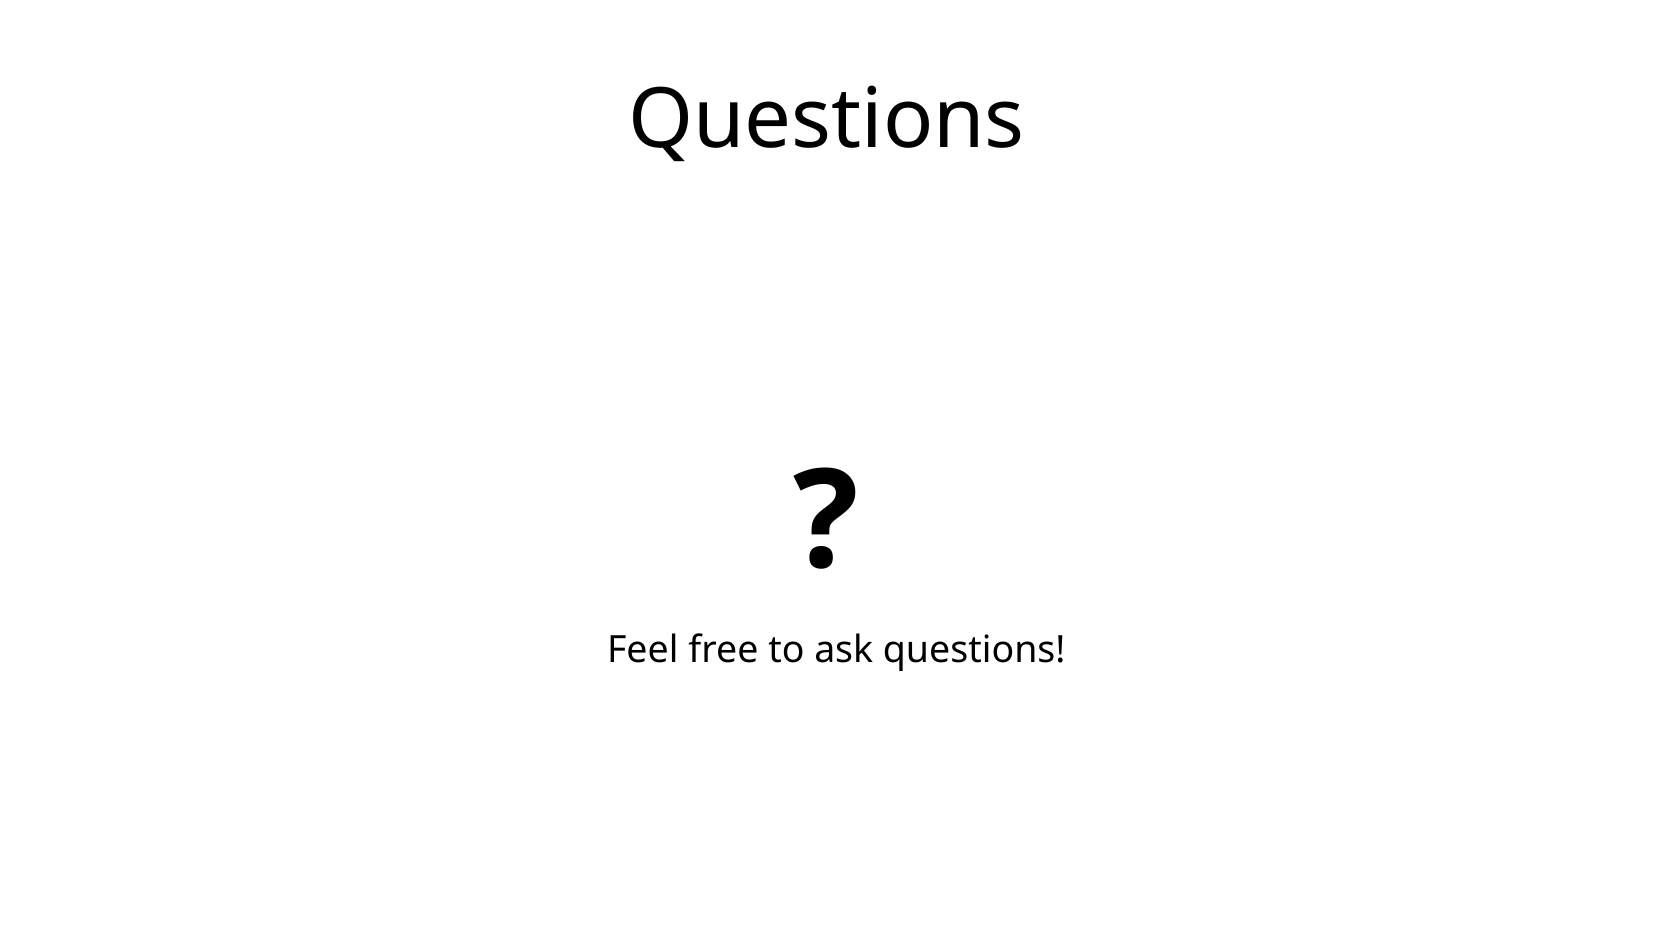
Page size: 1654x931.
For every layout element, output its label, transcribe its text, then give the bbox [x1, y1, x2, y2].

text_box Feel free to ask questions! [592, 615, 1062, 675]
text_box ? [82, 217, 1571, 811]
title Questions [82, 37, 1571, 193]
